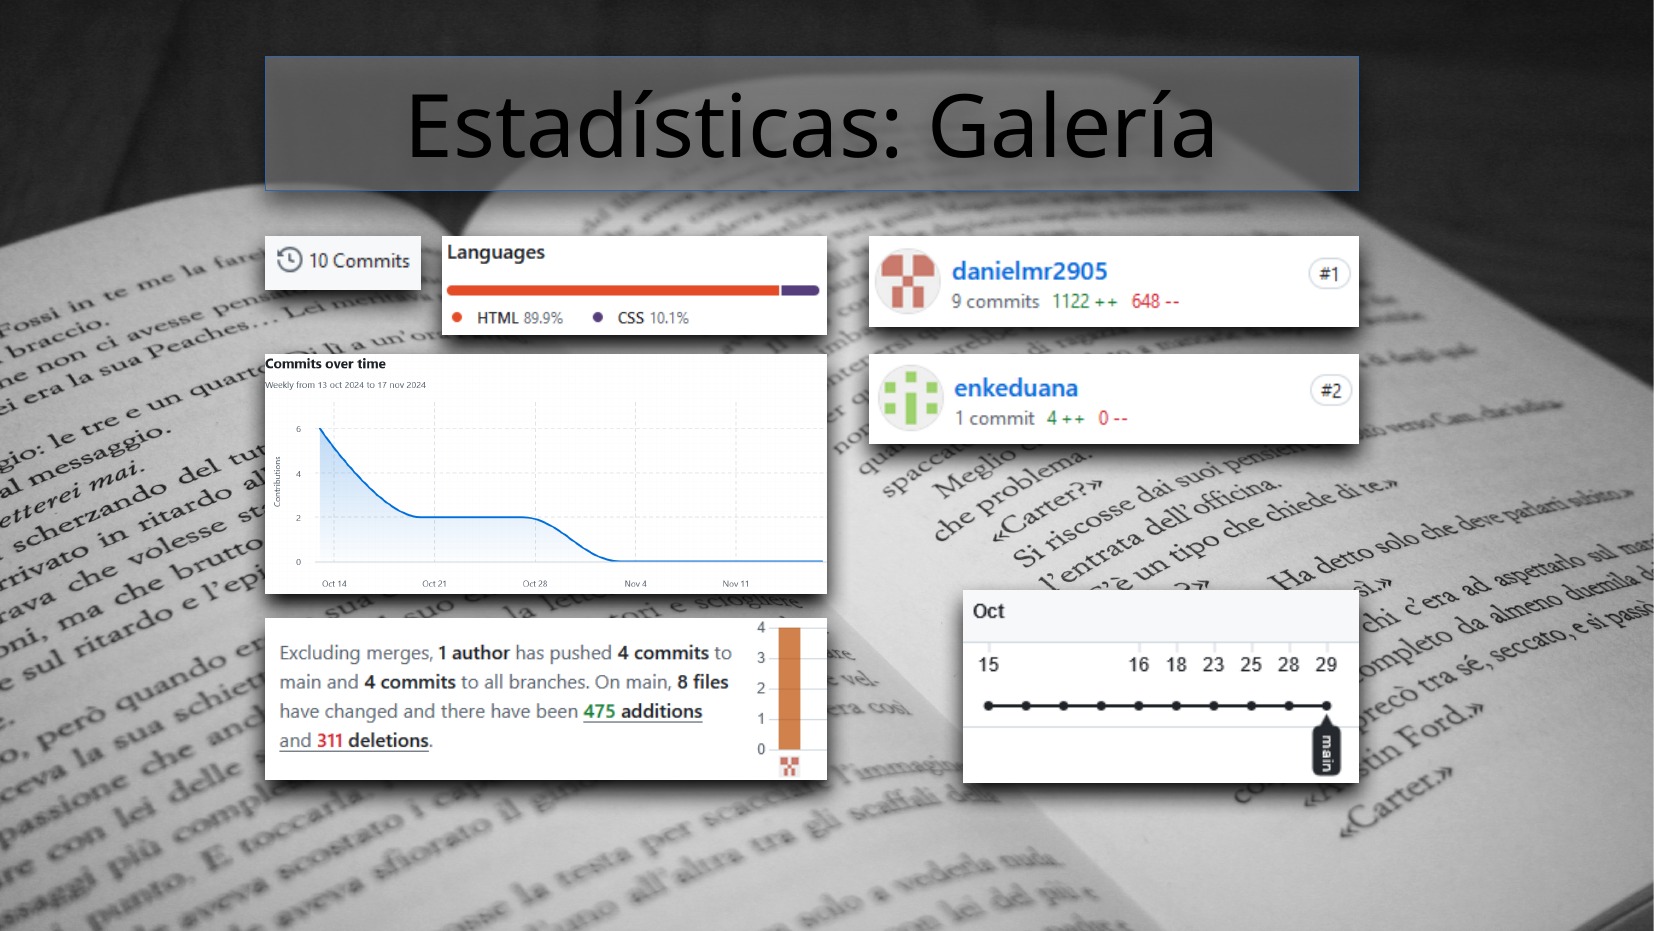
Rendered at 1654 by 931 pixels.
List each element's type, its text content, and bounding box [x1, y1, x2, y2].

text_box Estadísticas: Galería [265, 59, 1359, 189]
picture [0, 0, 1654, 931]
